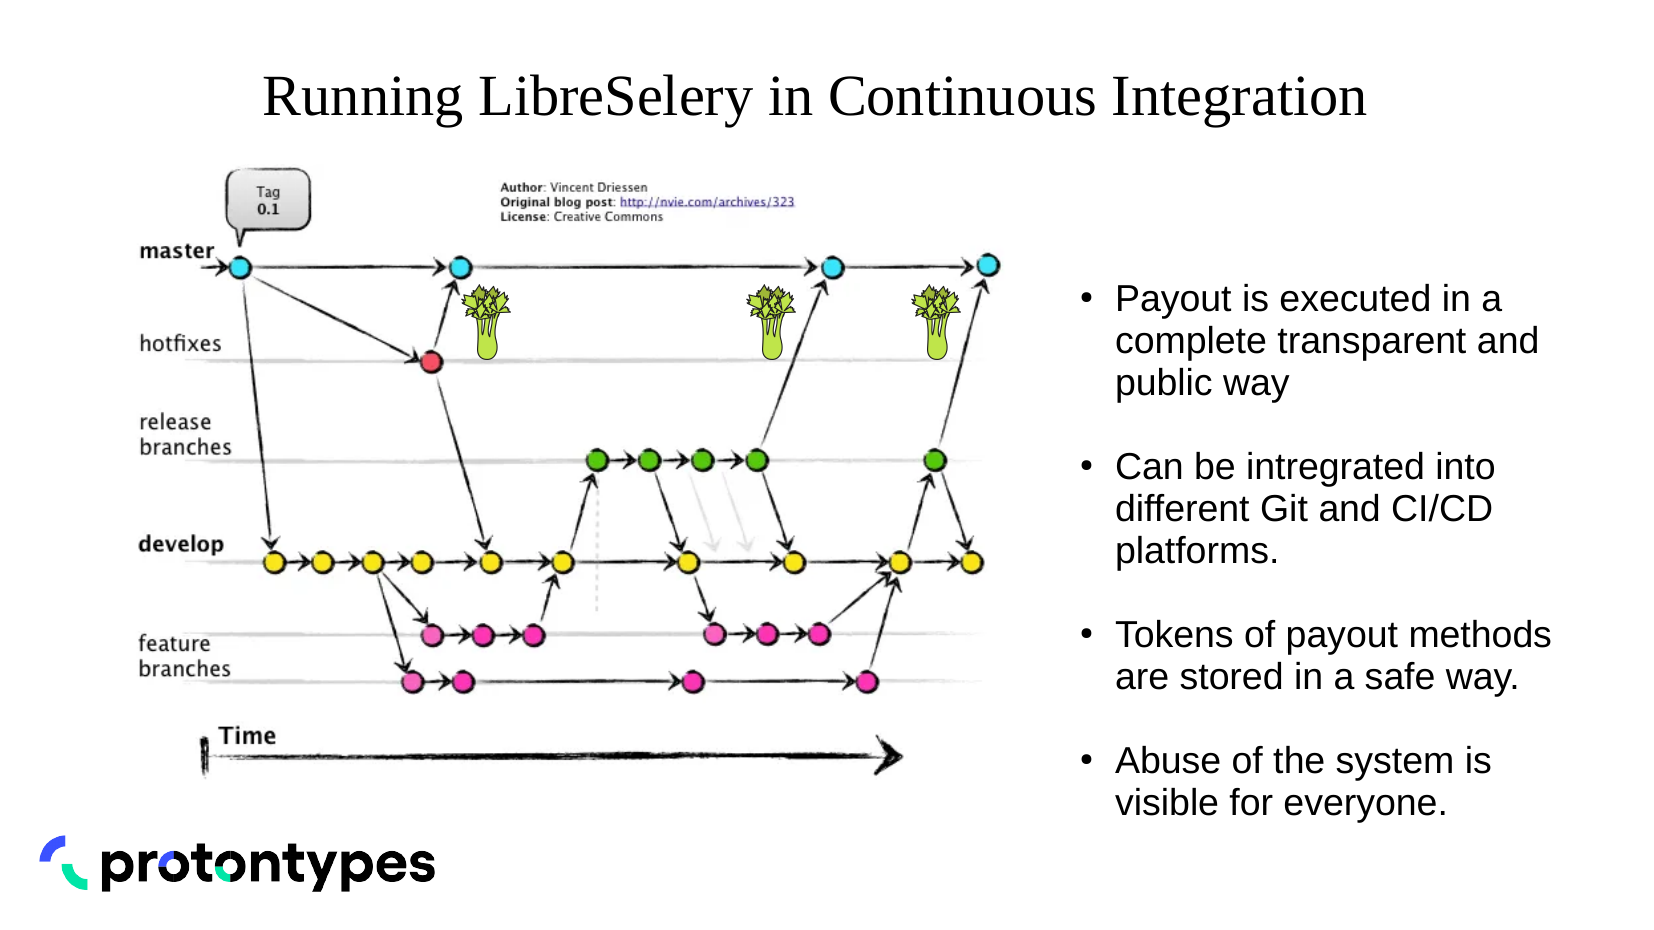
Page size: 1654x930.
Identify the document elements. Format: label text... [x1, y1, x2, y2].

picture [39, 835, 435, 900]
picture [132, 164, 1006, 780]
text_box Running LibreSelery in Continuous Integration [71, 36, 1560, 148]
text_box Payout is executed in a complete transparent and public way Can be intregrated into different Git and CI/CD platforms. Tokens of payout methods are stored in a safe way. Abuse of the system is visible for everyone. [1065, 270, 1621, 831]
